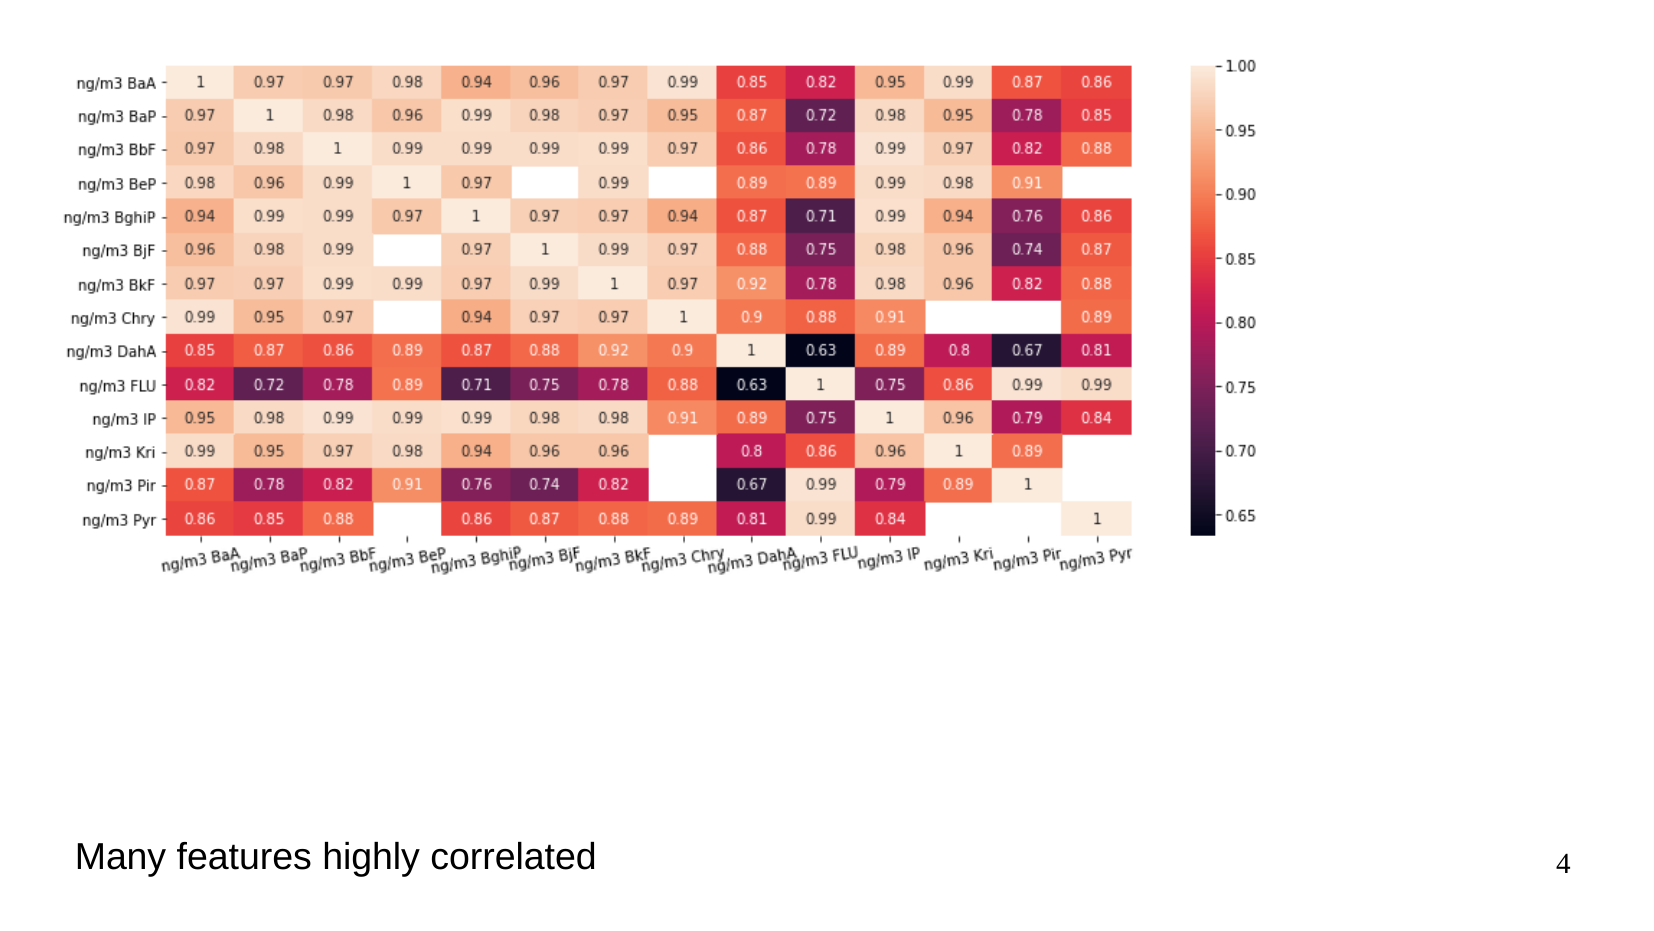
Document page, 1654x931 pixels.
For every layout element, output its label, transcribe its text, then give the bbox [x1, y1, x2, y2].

picture [45, 53, 1276, 586]
text_box Many features highly correlated [60, 828, 721, 927]
